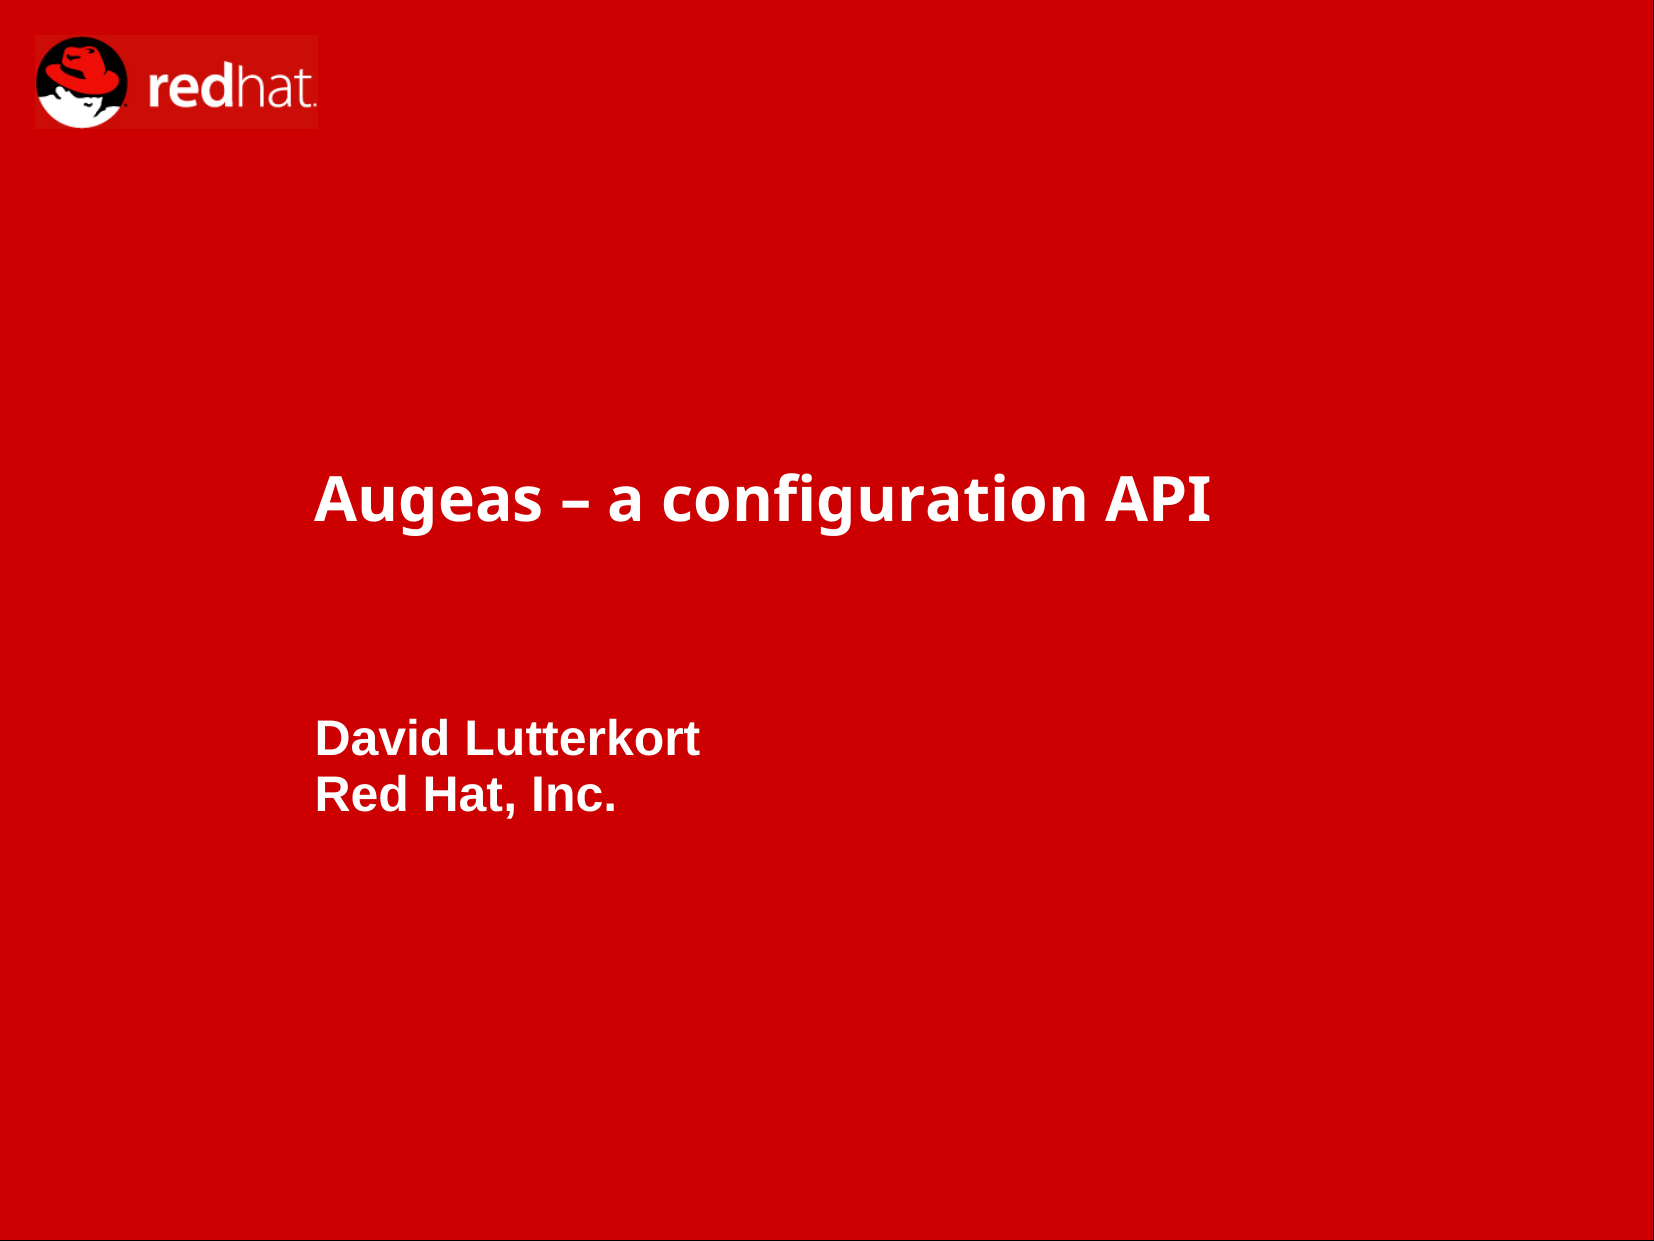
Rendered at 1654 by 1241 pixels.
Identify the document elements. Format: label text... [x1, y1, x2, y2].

text_box [433, 786, 448, 790]
text_box [387, 789, 398, 807]
text_box [359, 788, 369, 795]
text_box [325, 786, 340, 792]
picture [35, 35, 318, 129]
text_box [467, 799, 474, 807]
text_box [148, 640, 474, 825]
text_box Augeas – a configuration API David Lutterkort Red Hat, Inc. [314, 455, 1339, 786]
